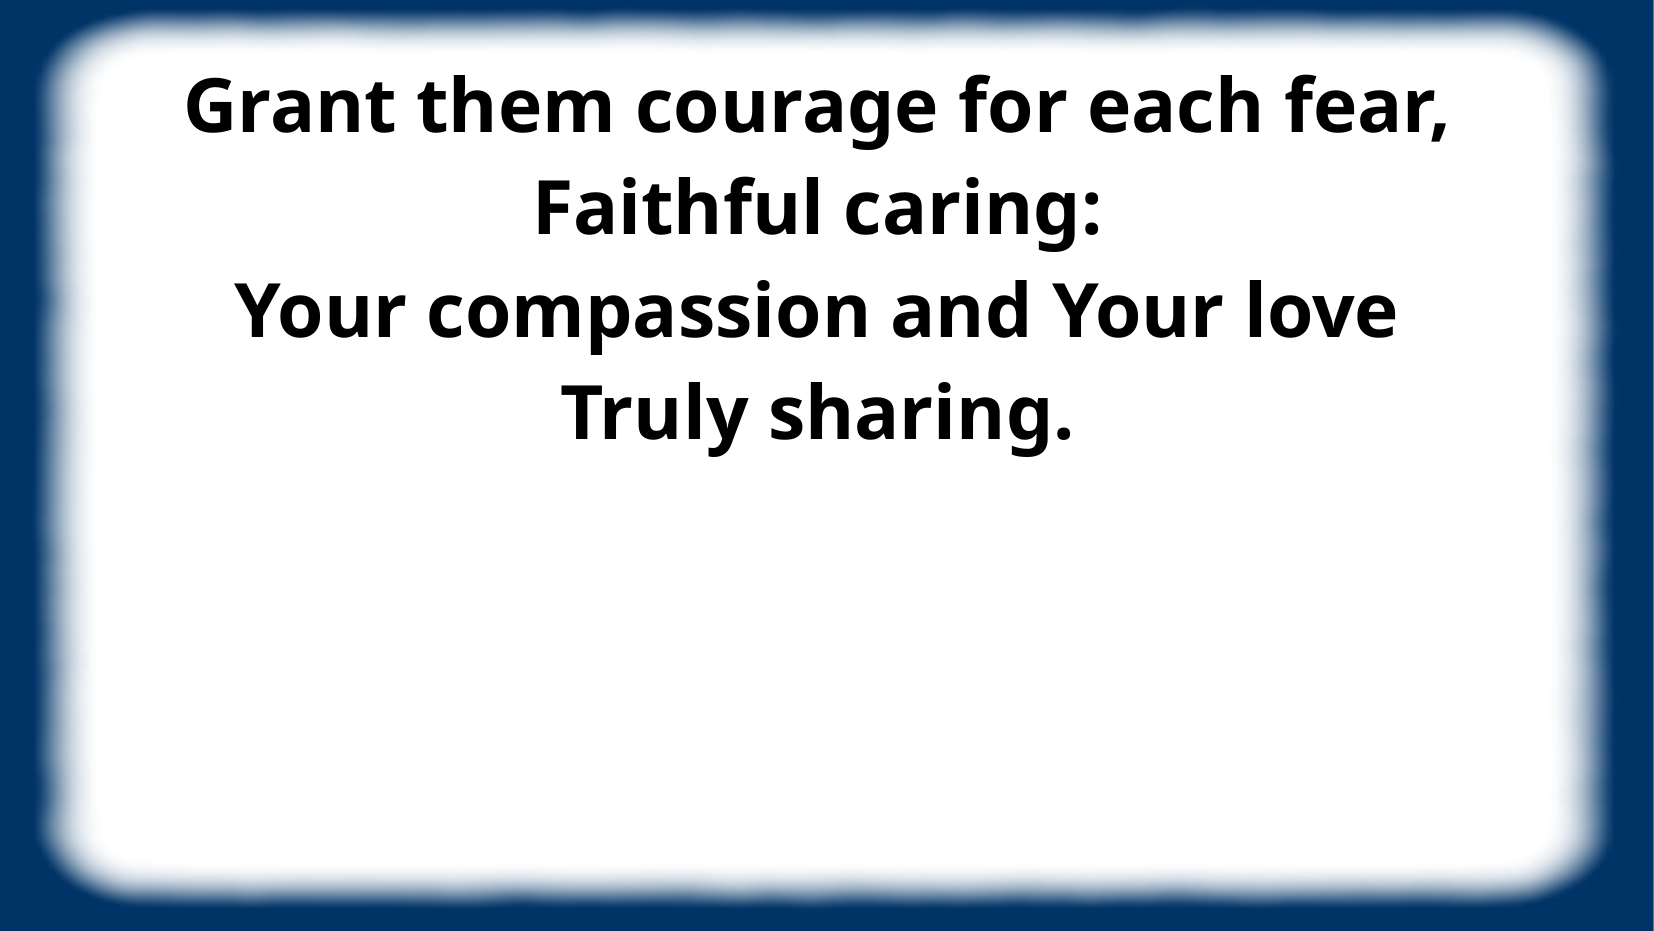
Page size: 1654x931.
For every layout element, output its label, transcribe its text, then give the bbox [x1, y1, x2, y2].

text_box Grant them courage for each fear, Faithful caring: Your compassion and Your love Truly sharing. [90, 45, 1546, 460]
picture [0, 0, 1654, 931]
